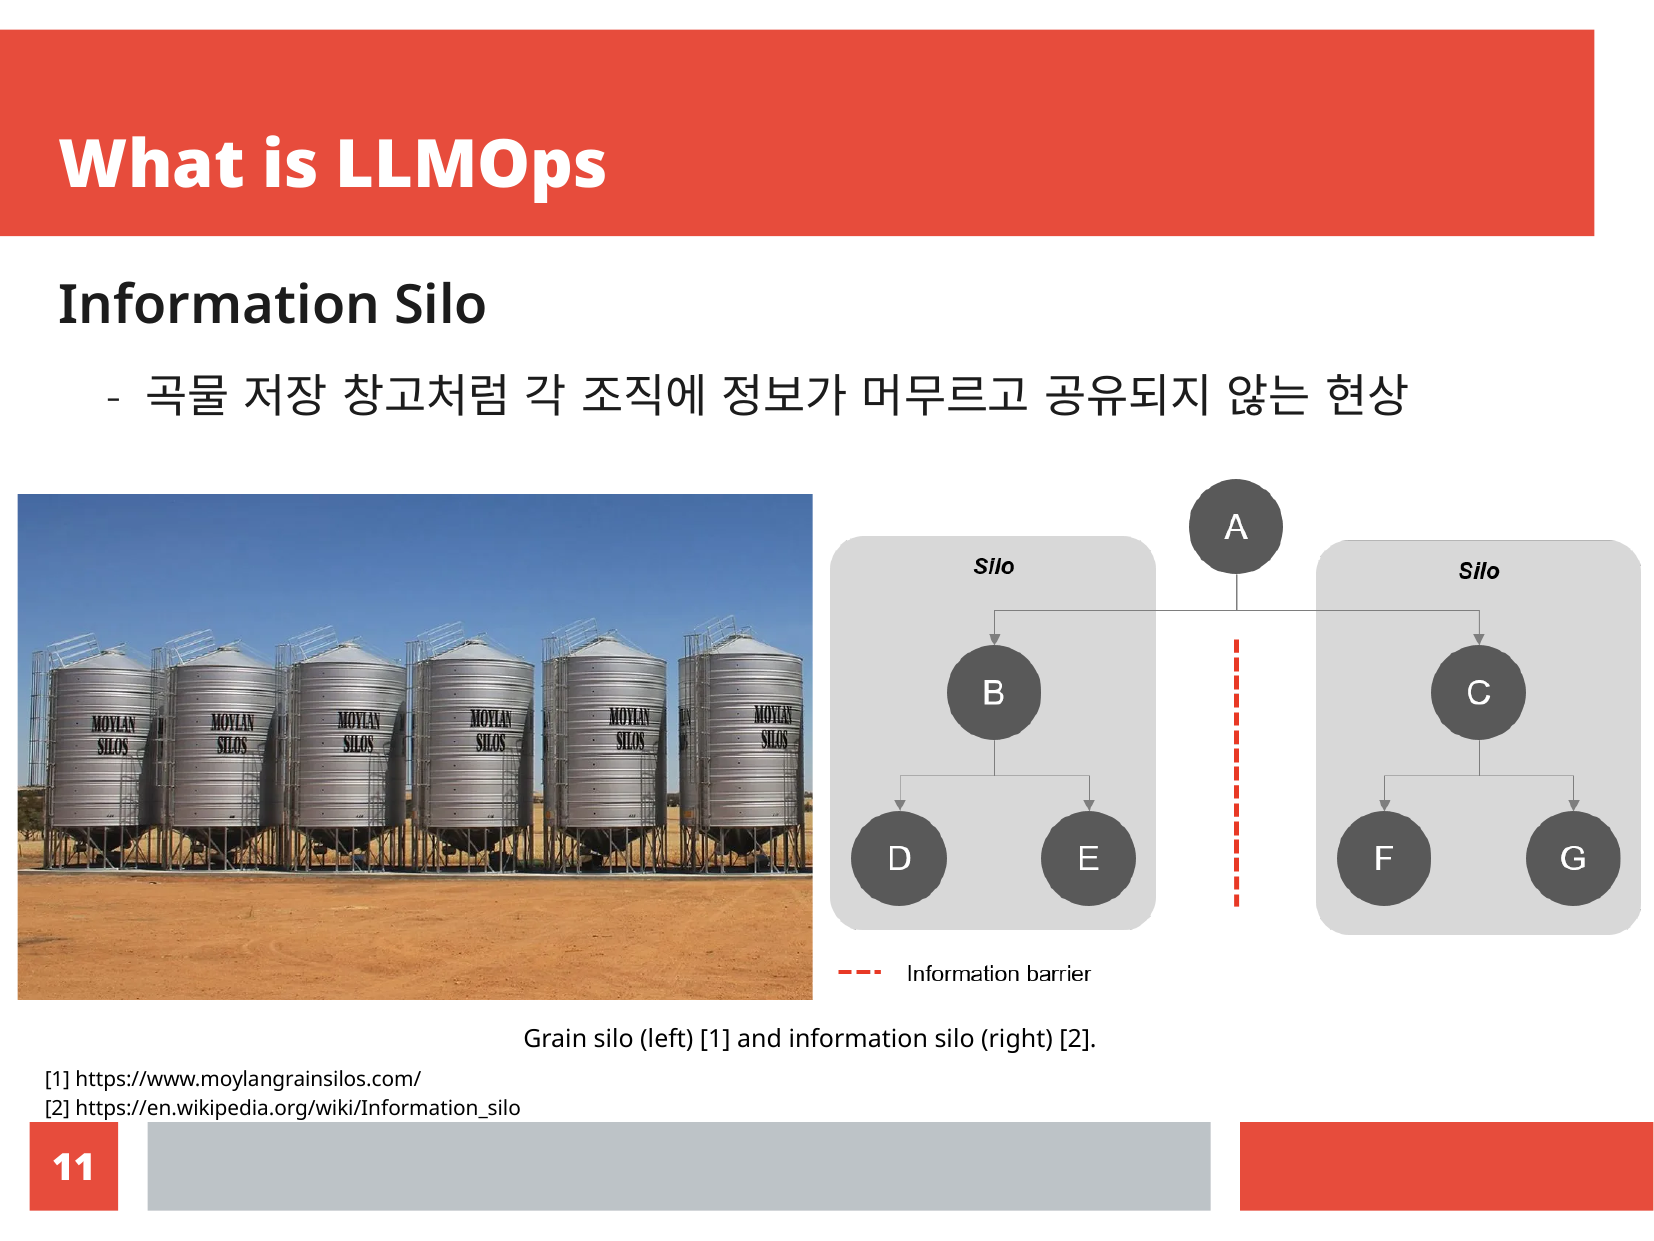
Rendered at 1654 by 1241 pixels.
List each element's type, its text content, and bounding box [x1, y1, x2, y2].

text_box Grain silo (left) [1] and information silo (right) [2]. [75, 1013, 1546, 1087]
picture [830, 479, 1641, 1011]
list Information Silo - 곡물 저장 창고처럼 각 조직에 정보가 머무르고 공유되지 않는 현상 [59, 265, 1565, 1034]
title What is LLMOps [59, 59, 1595, 207]
text_box [1] https://www.moylangrainsilos.com/ [2] https://en.wikipedia.org/wiki/Information_silo [30, 1057, 1621, 1134]
picture [17, 494, 813, 1000]
